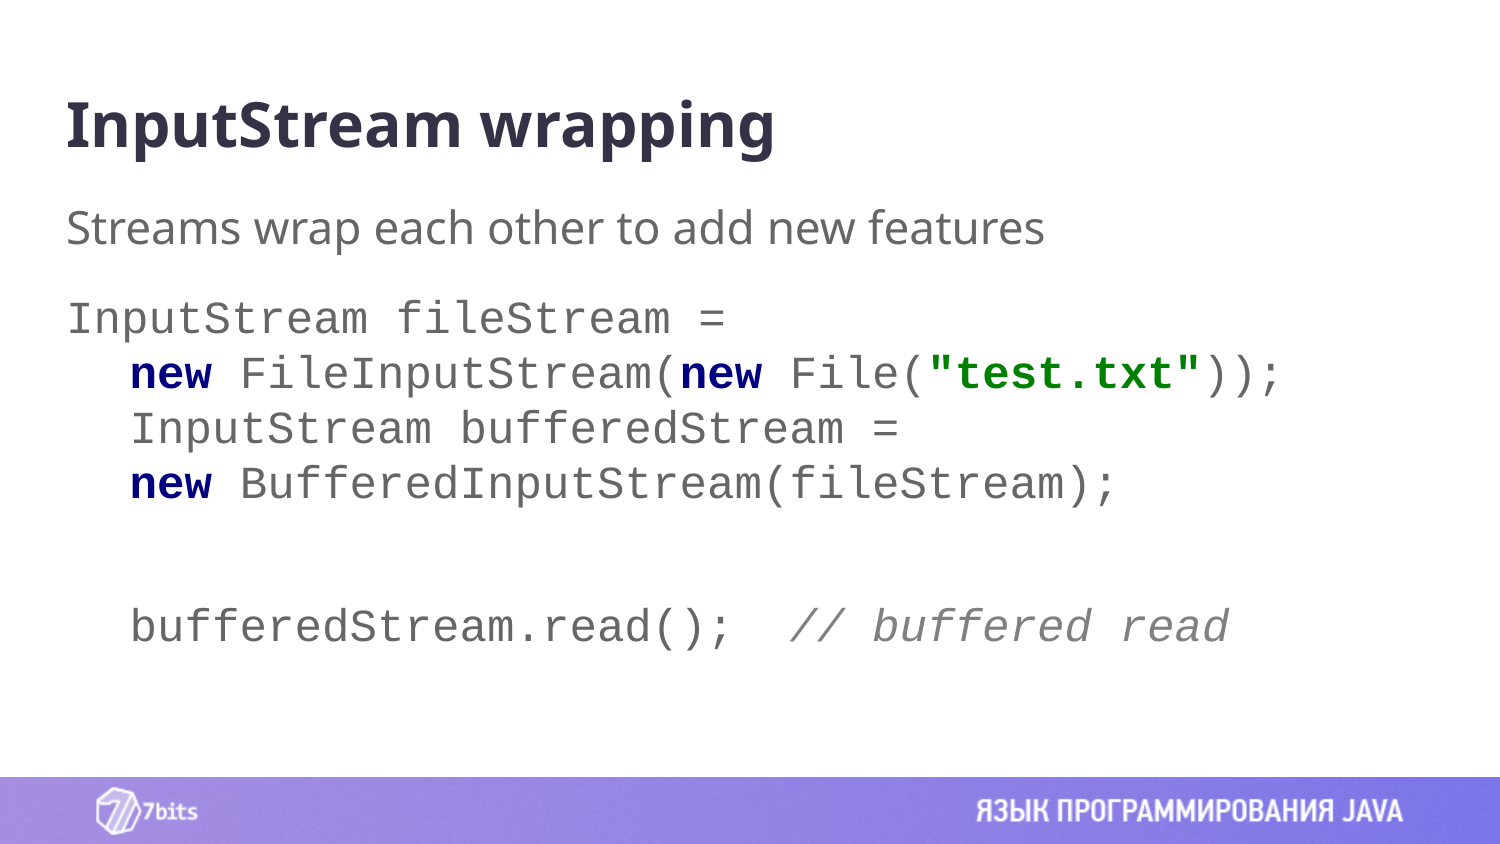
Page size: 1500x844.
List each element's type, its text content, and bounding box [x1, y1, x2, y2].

title InputStream wrapping [51, 69, 1449, 164]
picture [0, 777, 1500, 844]
list Streams wrap each other to add new features InputStream fileStream = new FileInputStream(new File("test.txt")); InputStream bufferedStream = new BufferedInputStream(fileStream); bufferedStream.read(); // buffered read [51, 184, 1449, 745]
